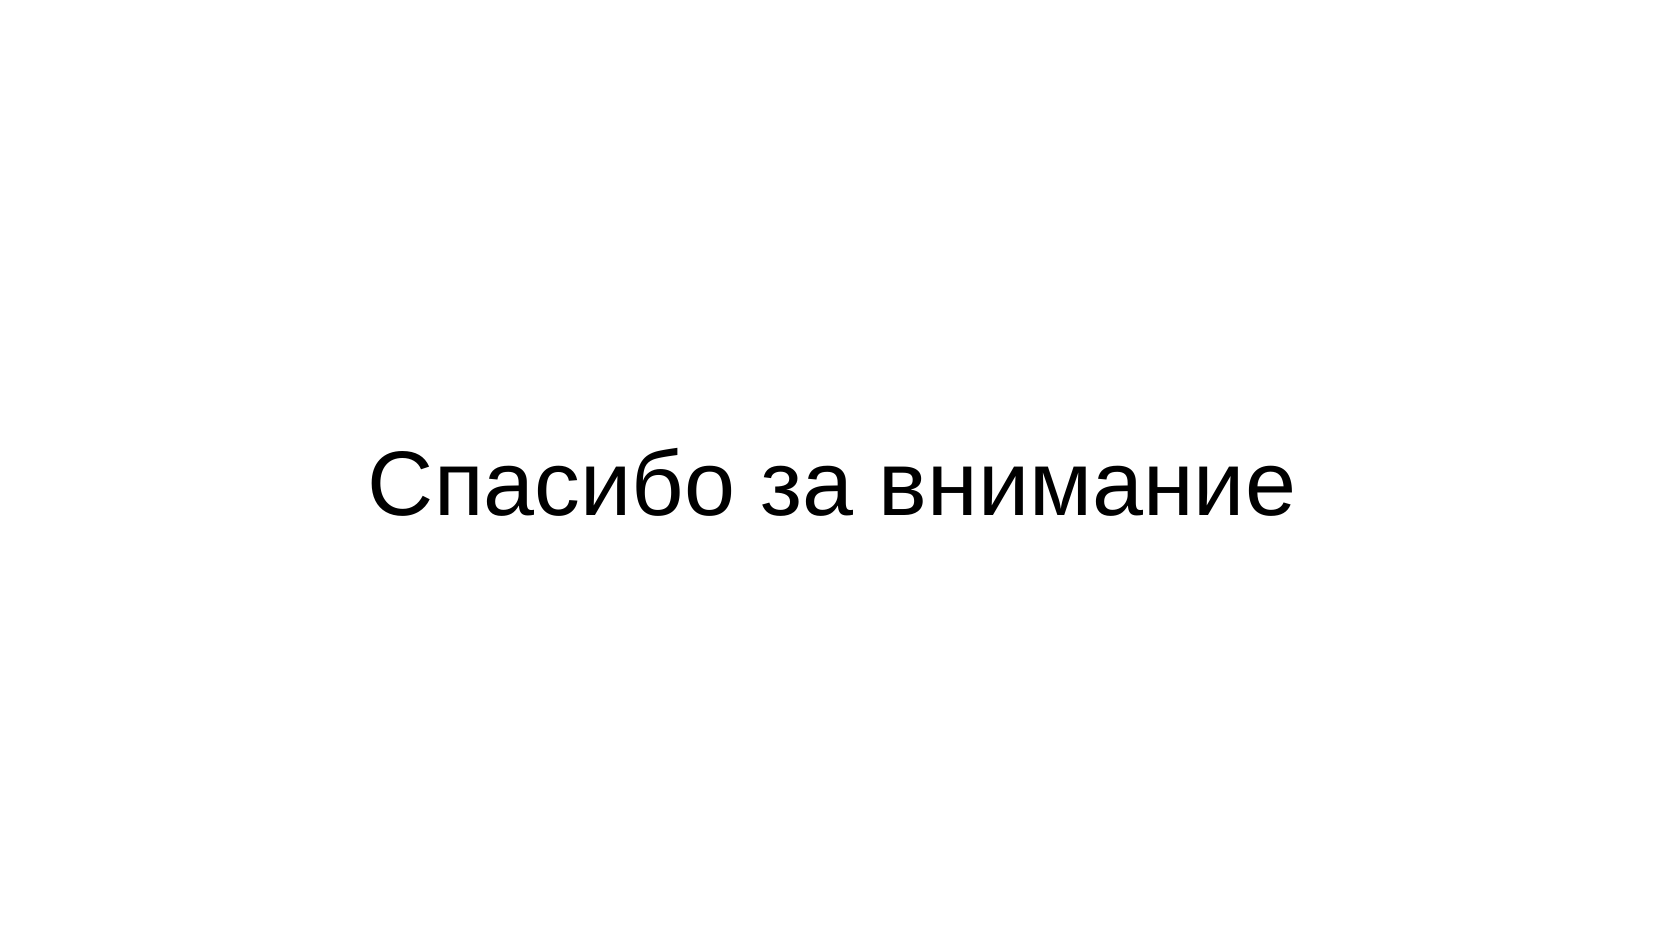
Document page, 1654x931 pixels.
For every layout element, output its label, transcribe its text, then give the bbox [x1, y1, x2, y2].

title Спасибо за внимание [88, 405, 1577, 562]
